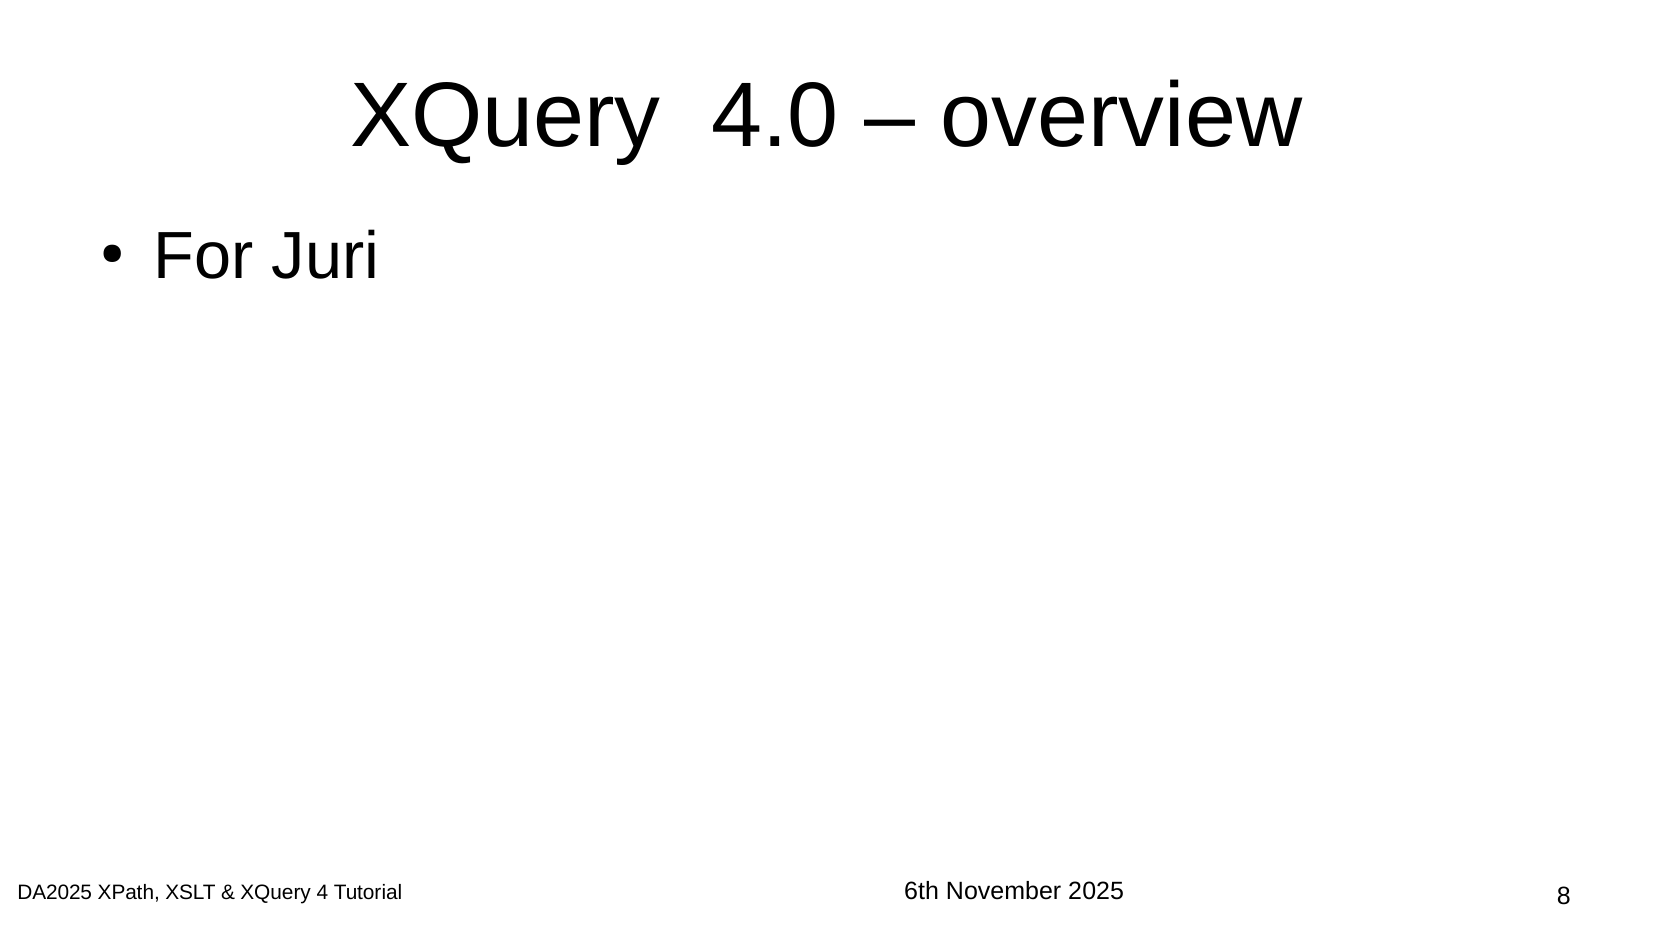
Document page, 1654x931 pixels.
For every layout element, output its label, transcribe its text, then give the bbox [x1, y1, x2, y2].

title XQuery 4.0 – overview [82, 37, 1571, 193]
list For Juri [82, 217, 1571, 758]
